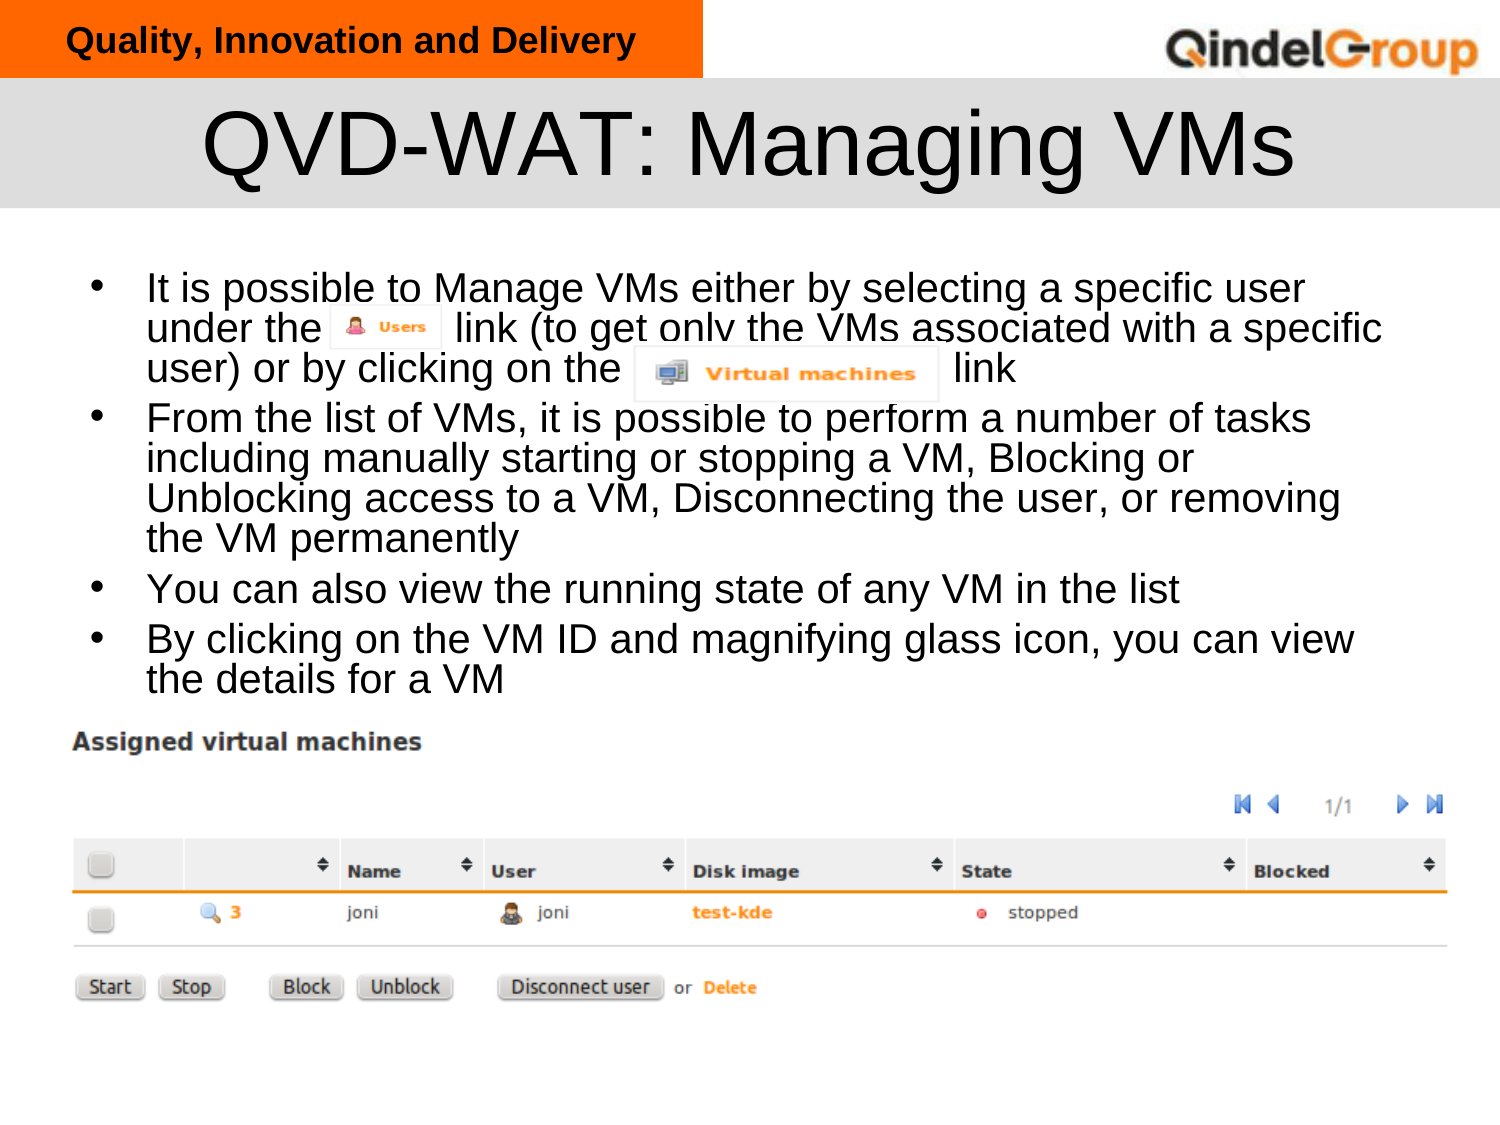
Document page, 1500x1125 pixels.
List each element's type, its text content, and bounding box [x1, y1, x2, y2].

title QVD-WAT: Managing VMs [75, 45, 1426, 233]
picture [327, 302, 445, 352]
picture [1163, 23, 1481, 78]
list It is possible to Manage VMs either by selecting a specific user under the Users link (to get only the VMs associated with a specific user) or by clicking on the Virtual Machines link From the list of VMs, it is possible to perform a number of tasks including manually starting or stopping a VM, Blocking or Unblocking access to a VM, Disconnecting the user, or removing the VM permanently You can also view the running state of any VM in the list By clicking on the VM ID and magnifying glass icon, you can view the details for a VM [75, 262, 1426, 721]
picture [630, 341, 946, 404]
picture [60, 721, 1457, 1016]
